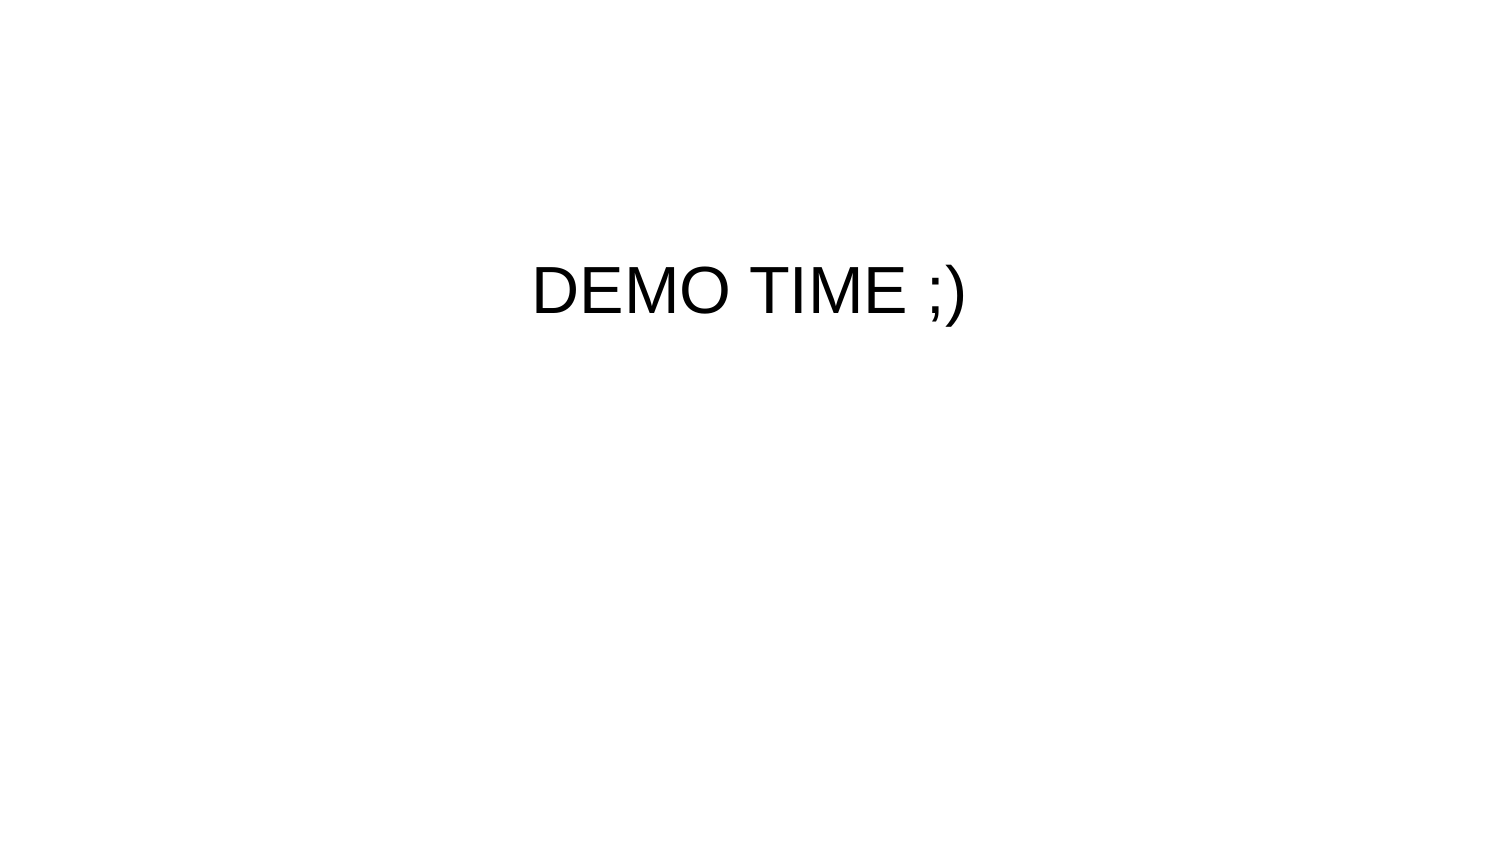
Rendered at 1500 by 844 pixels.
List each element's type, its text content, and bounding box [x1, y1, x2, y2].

subtitle DEMO TIME ;) [51, 72, 1449, 509]
